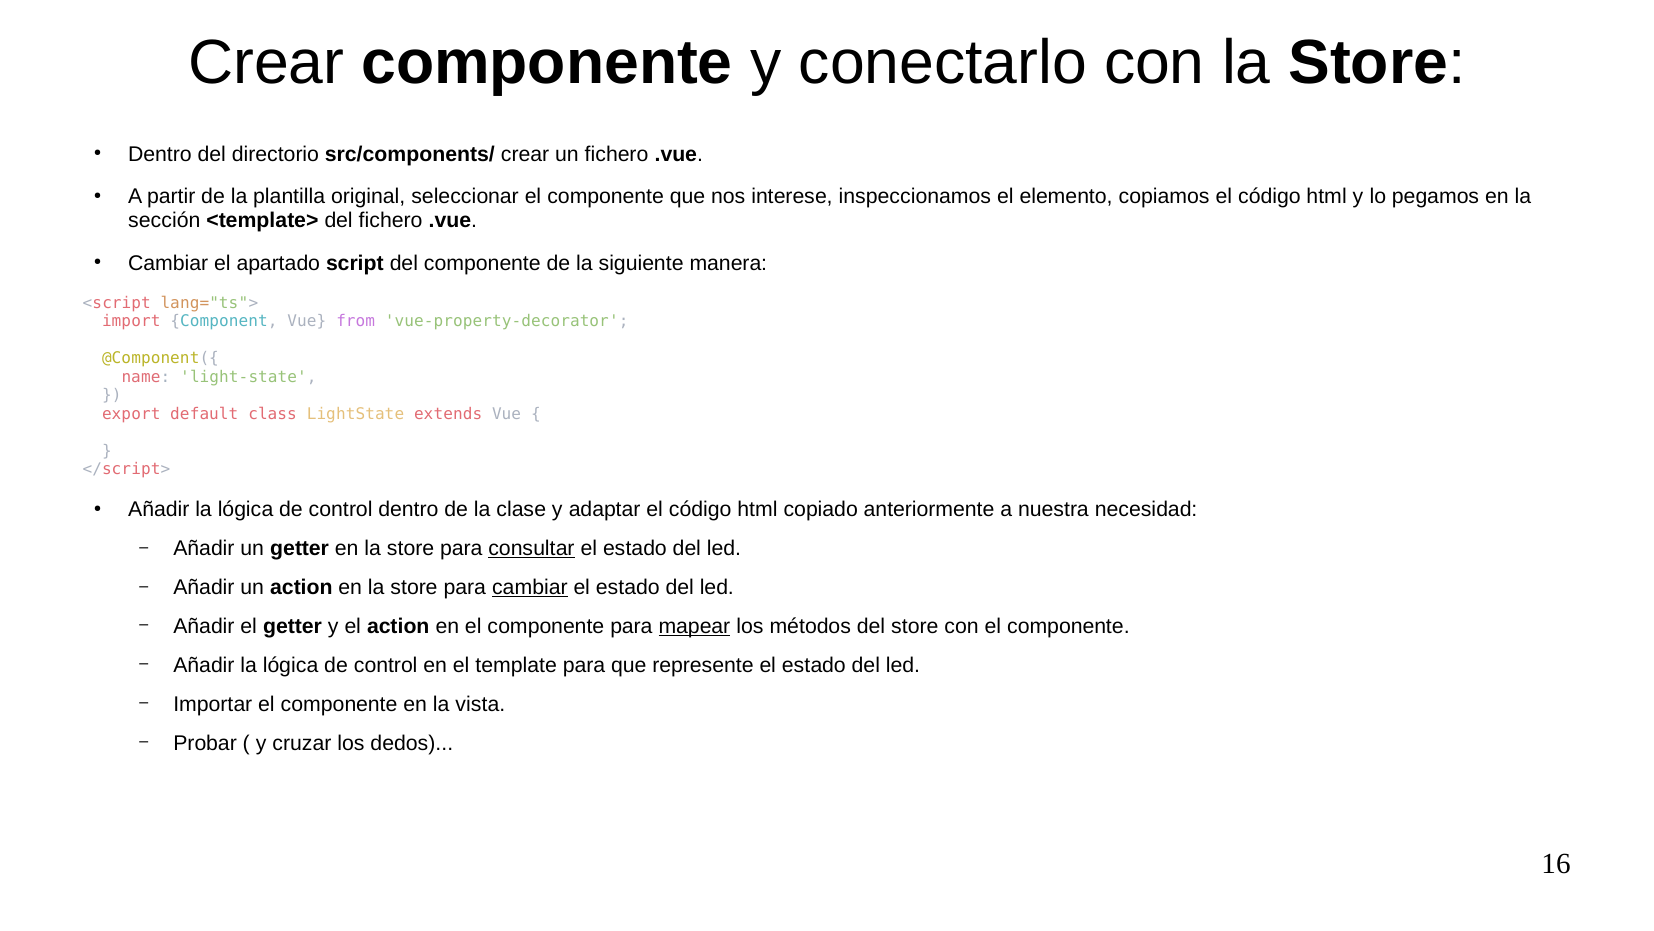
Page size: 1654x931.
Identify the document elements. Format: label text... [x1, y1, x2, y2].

title Crear componente y conectarlo con la Store: [82, 0, 1571, 140]
list Dentro del directorio src/components/ crear un fichero .vue. A partir de la plantilla original, seleccionar el componente que nos interese, inspeccionamos el elemento, copiamos el código html y lo pegamos en la sección <template> del fichero .vue. Cambiar el apartado script del componente de la siguiente manera: <script lang="ts"> import {Component, Vue} from 'vue-property-decorator'; @Component({ name: 'light-state', }) export default class LightState extends Vue { } </script> Añadir la lógica de control dentro de la clase y adaptar el código html copiado anteriormente a nuestra necesidad: Añadir un getter en la store para consultar el estado del led. Añadir un action en la store para cambiar el estado del led. Añadir el getter y el action en el componente para mapear los métodos del store con el componente. Añadir la lógica de control en el template para que represente el estado del led. Importar el componente en la vista. Probar ( y cruzar los dedos)... [82, 141, 1571, 758]
